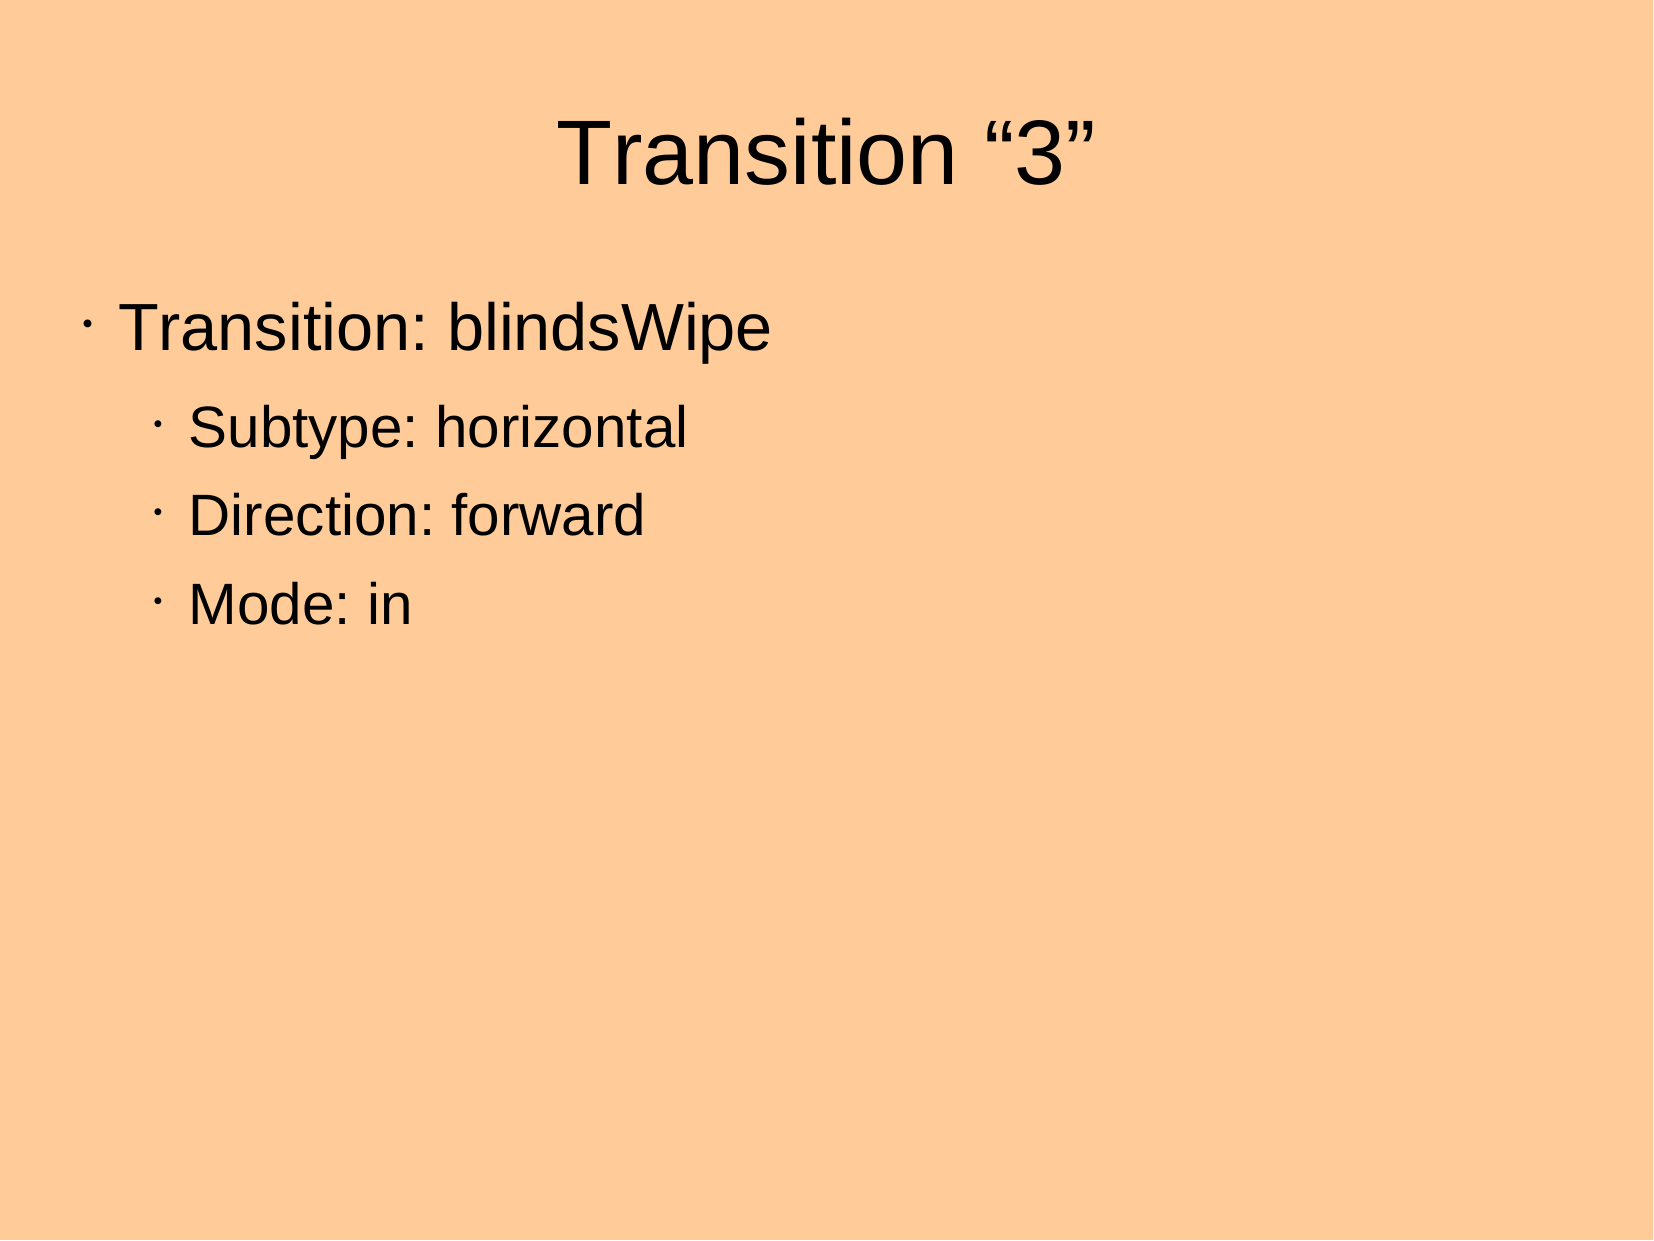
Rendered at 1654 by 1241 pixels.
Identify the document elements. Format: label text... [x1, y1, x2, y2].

title Transition “3” [82, 49, 1571, 257]
list Transition: blindsWipe Subtype: horizontal Direction: forward Mode: in [82, 290, 1571, 1080]
